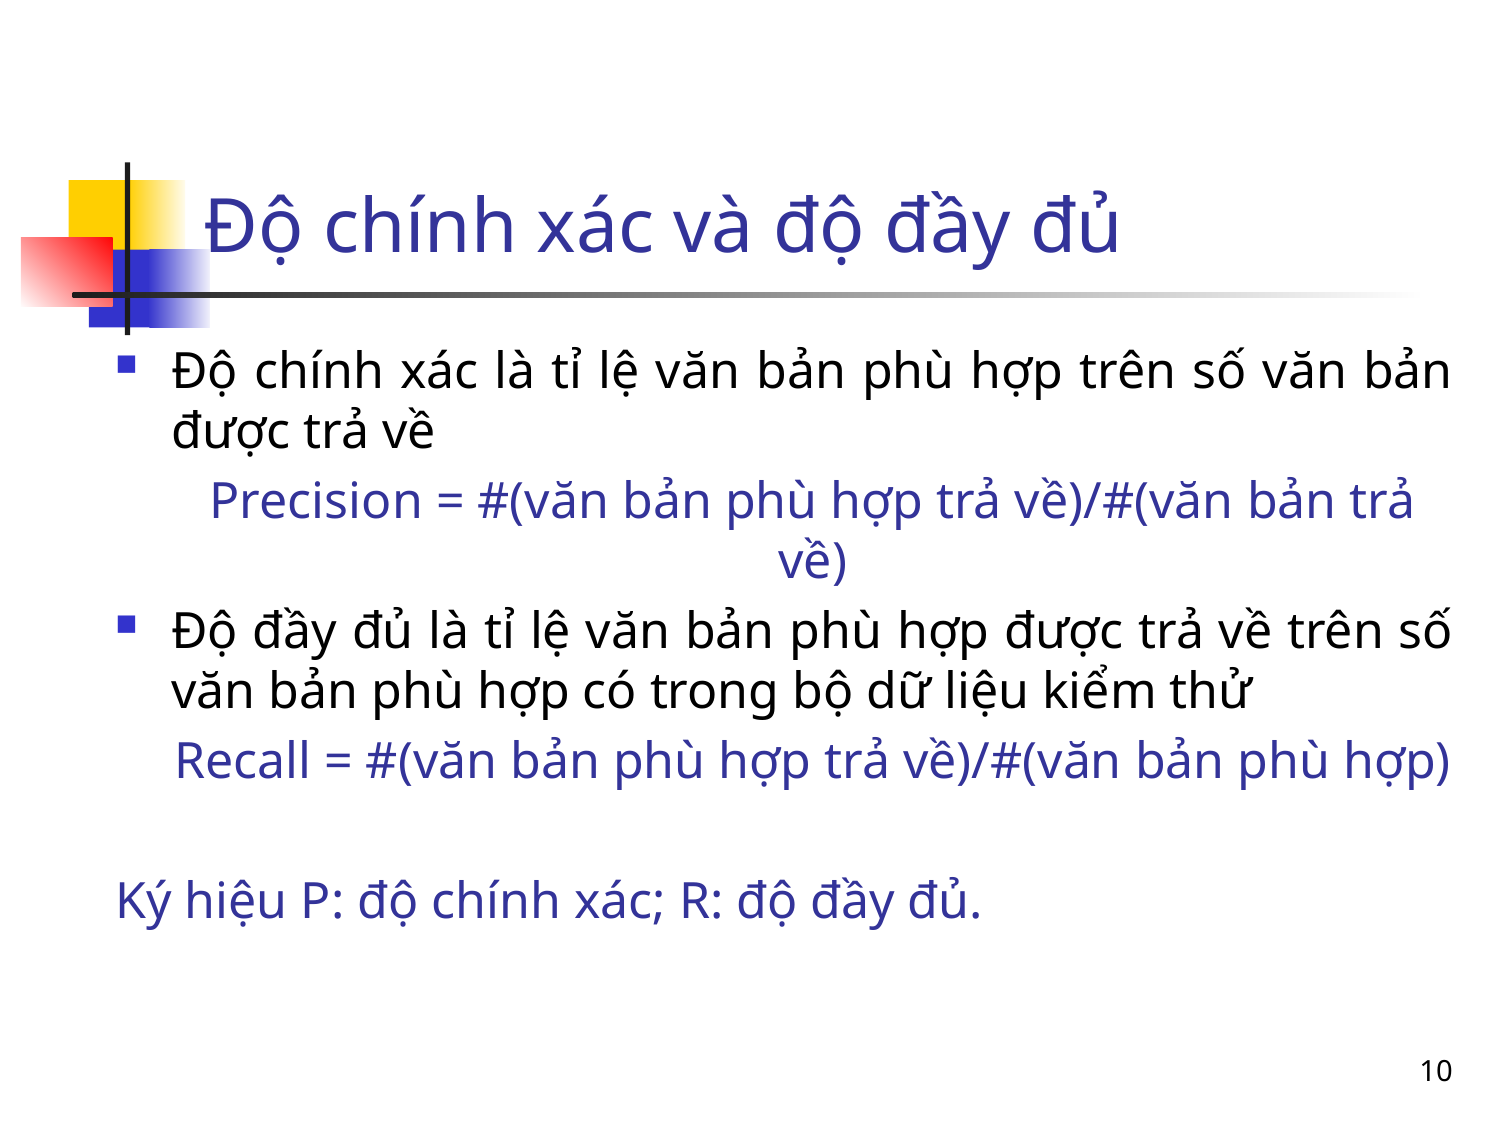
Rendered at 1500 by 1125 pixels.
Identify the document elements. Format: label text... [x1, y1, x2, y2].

slide_number <number> [1155, 1024, 1468, 1100]
title Độ chính xác và độ đầy đủ [188, 35, 1468, 275]
list Độ chính xác là tỉ lệ văn bản phù hợp trên số văn bản được trả về Precision = #(văn bản phù hợp trả về)/#(văn bản trả về) Độ đầy đủ là tỉ lệ văn bản phù hợp được trả về trên số văn bản phù hợp có trong bộ dữ liệu kiểm thử Recall = #(văn bản phù hợp trả về)/#(văn bản phù hợp) Ký hiệu P: độ chính xác; R: độ đầy đủ. [100, 331, 1469, 1006]
